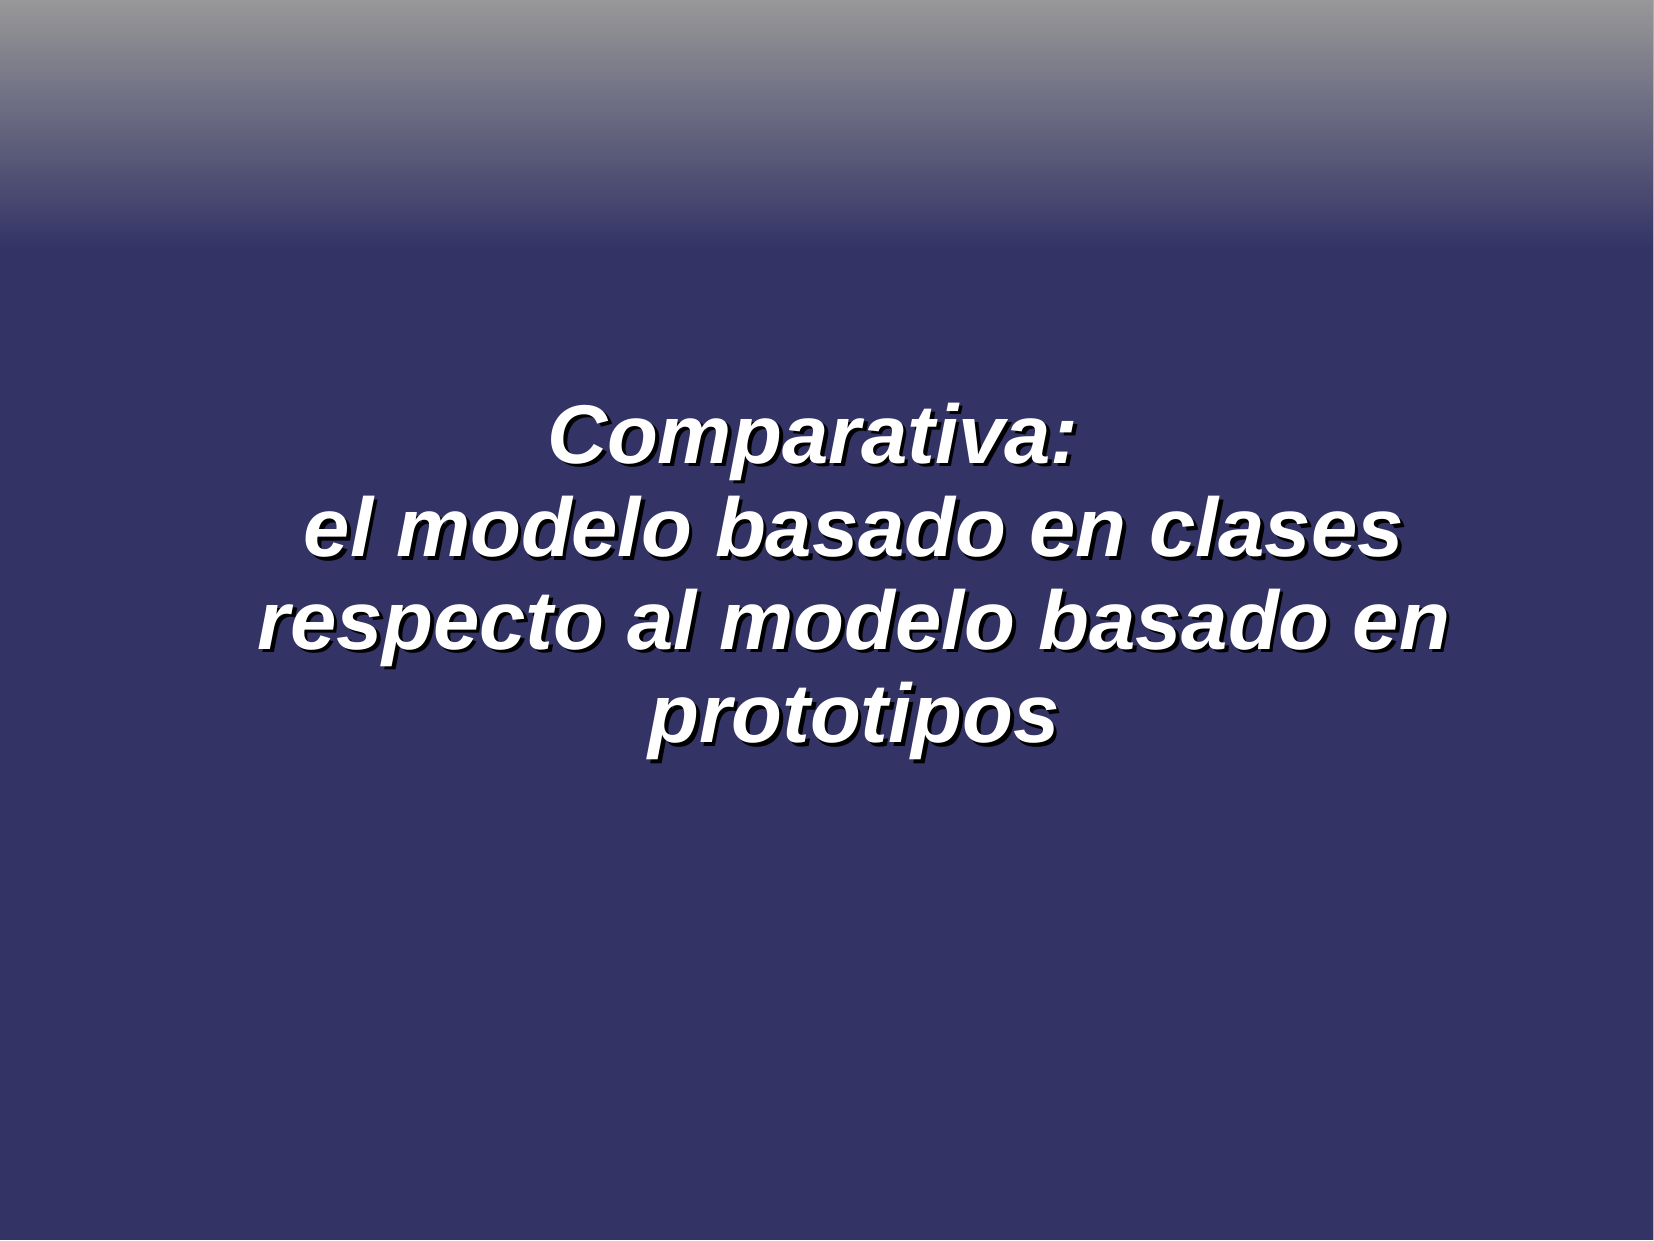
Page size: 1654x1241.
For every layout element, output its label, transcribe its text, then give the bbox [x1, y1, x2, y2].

title Comparativa: el modelo basado en clases respecto al modelo basado en prototipos [118, 387, 1531, 760]
